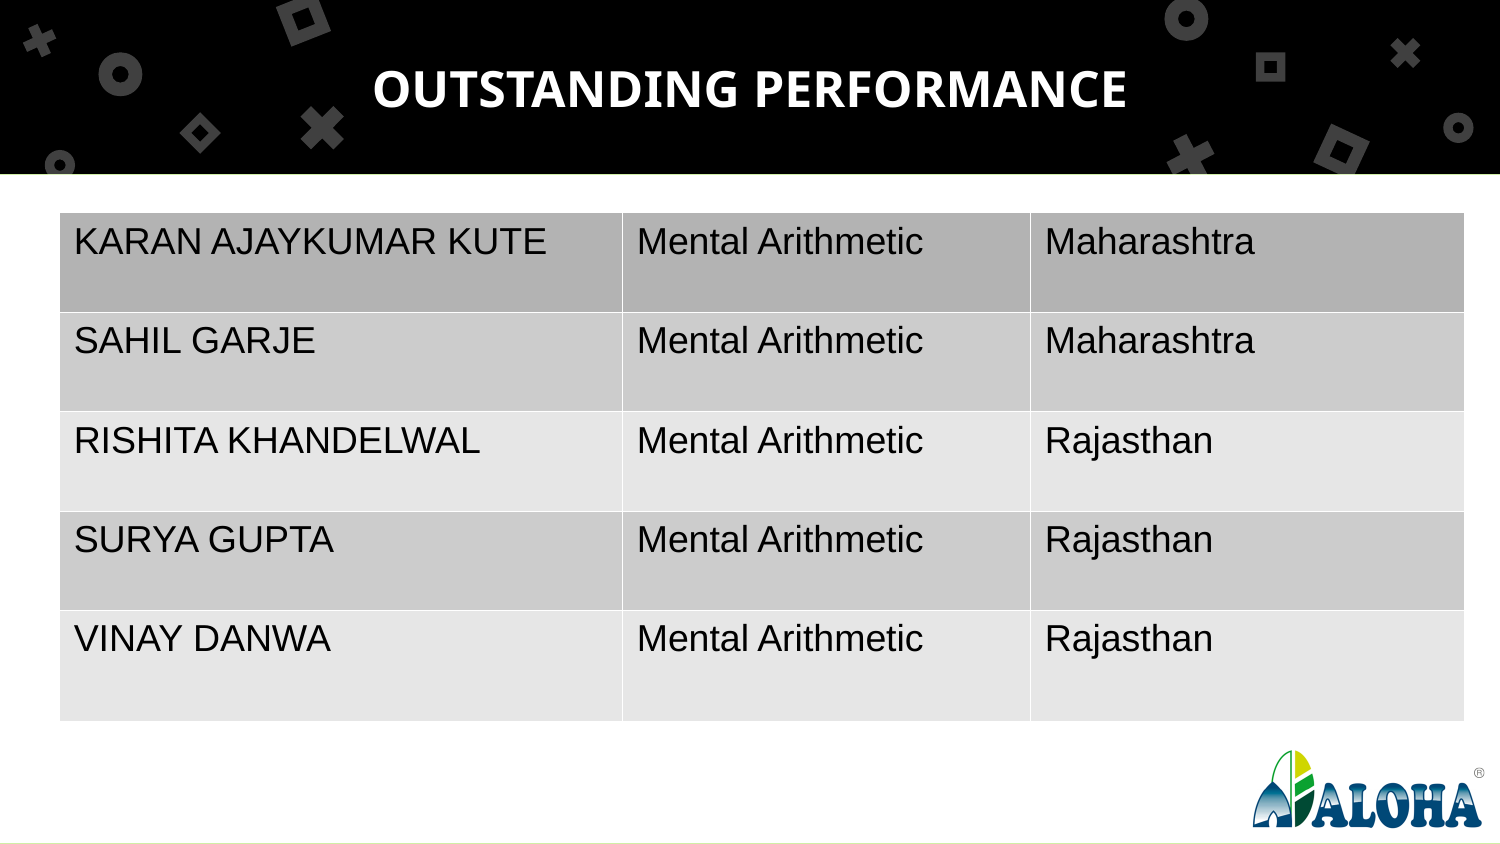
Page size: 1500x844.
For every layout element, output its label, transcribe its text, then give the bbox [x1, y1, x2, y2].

table_cell Rajasthan [1031, 512, 1464, 610]
table_cell SAHIL GARJE [60, 313, 622, 411]
table_cell SURYA GUPTA [60, 512, 622, 610]
table_cell Mental Arithmetic [623, 313, 1030, 411]
table_cell Mental Arithmetic [623, 611, 1030, 721]
table_cell VINAY DANWA [60, 611, 622, 721]
text_box OUTSTANDING PERFORMANCE [75, 0, 1425, 175]
table_cell Rajasthan [1031, 412, 1464, 511]
picture [1245, 744, 1489, 836]
table_cell Mental Arithmetic [623, 512, 1030, 610]
table_cell Mental Arithmetic [623, 412, 1030, 511]
table_header Mental Arithmetic [623, 213, 1030, 312]
table_header Maharashtra [1031, 213, 1464, 312]
table_cell Maharashtra [1031, 313, 1464, 411]
table_header KARAN AJAYKUMAR KUTE [60, 213, 622, 312]
table_cell Rajasthan [1031, 611, 1464, 721]
table_cell RISHITA KHANDELWAL [60, 412, 622, 511]
